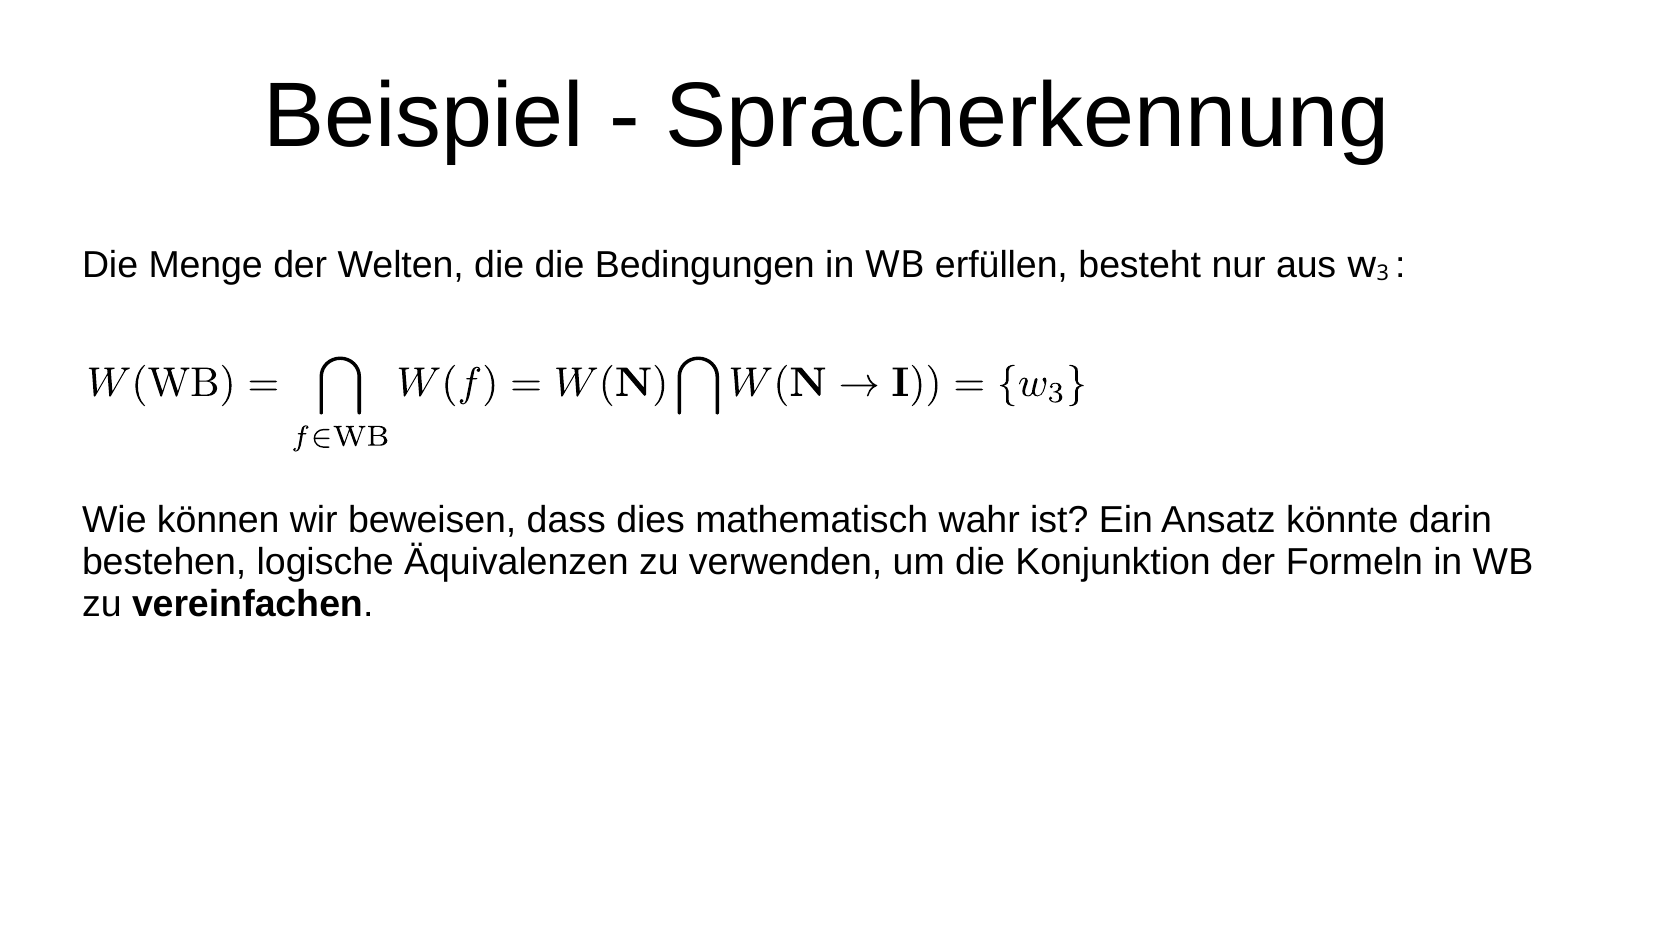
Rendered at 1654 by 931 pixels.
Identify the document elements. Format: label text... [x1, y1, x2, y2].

text_box [88, 356, 1084, 452]
title Beispiel - Spracherkennung [82, 37, 1571, 193]
text_box Die Menge der Welten, die die Bedingungen in WB erfüllen, besteht nur aus w3 : Wie können wir beweisen, dass dies mathematisch wahr ist? Ein Ansatz könnte darin bestehen, logische Äquivalenzen zu verwenden, um die Konjunktion der Formeln in WB zu vereinfachen. [82, 241, 1547, 621]
